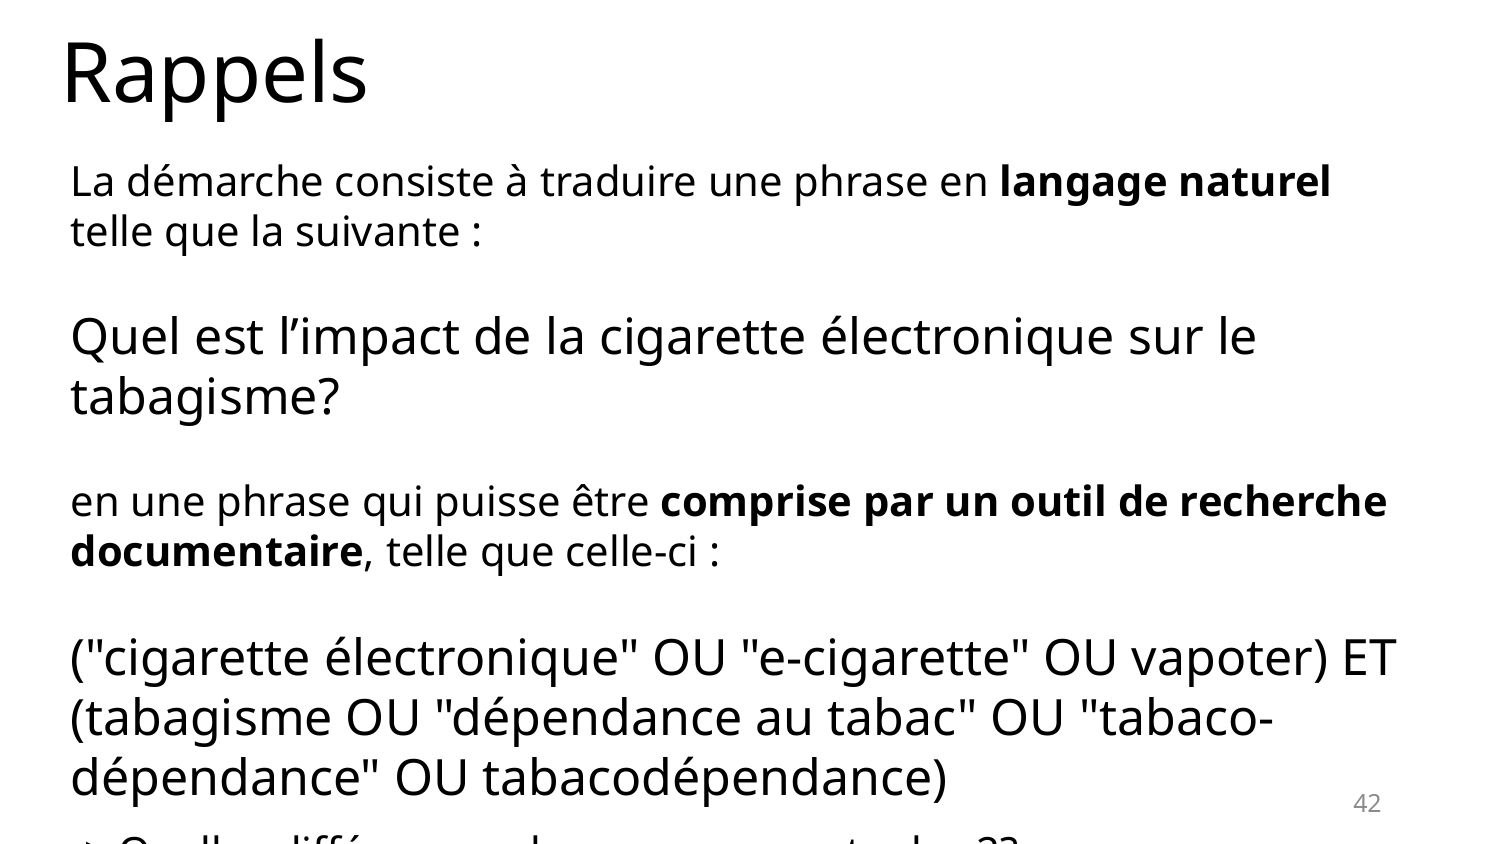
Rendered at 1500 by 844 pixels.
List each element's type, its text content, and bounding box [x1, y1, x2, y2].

text_box Rappels [45, 23, 1388, 129]
text_box La démarche consiste à traduire une phrase en langage naturel telle que la suivante : Quel est l’impact de la cigarette électronique sur le tabagisme? en une phrase qui puisse être comprise par un outil de recherche documentaire, telle que celle-ci : ("cigarette électronique" OU "e-cigarette" OU vapoter) ET (tabagisme OU "dépendance au tabac" OU "tabaco-dépendance" OU tabacodépendance) -> Quelles différences observez-vous entre les 2? [55, 147, 1418, 844]
